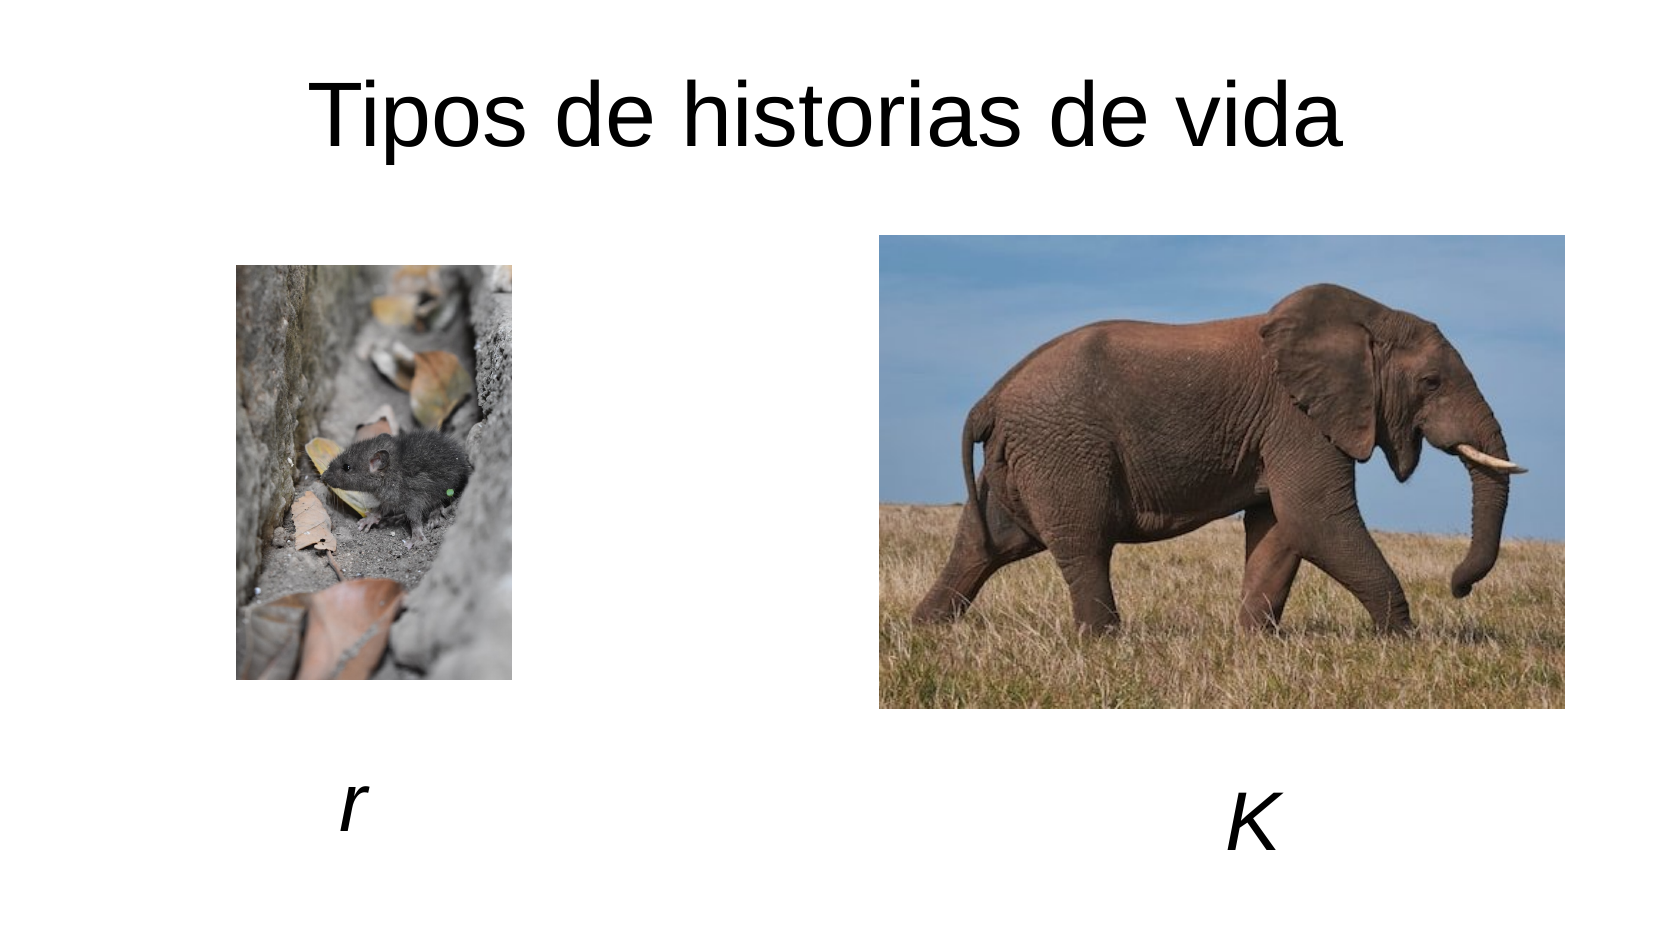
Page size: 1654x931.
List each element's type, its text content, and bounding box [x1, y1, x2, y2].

text_box r [324, 748, 473, 857]
title Tipos de historias de vida [82, 37, 1571, 193]
picture [879, 235, 1565, 709]
picture [236, 265, 512, 680]
text_box K [1210, 767, 1359, 876]
